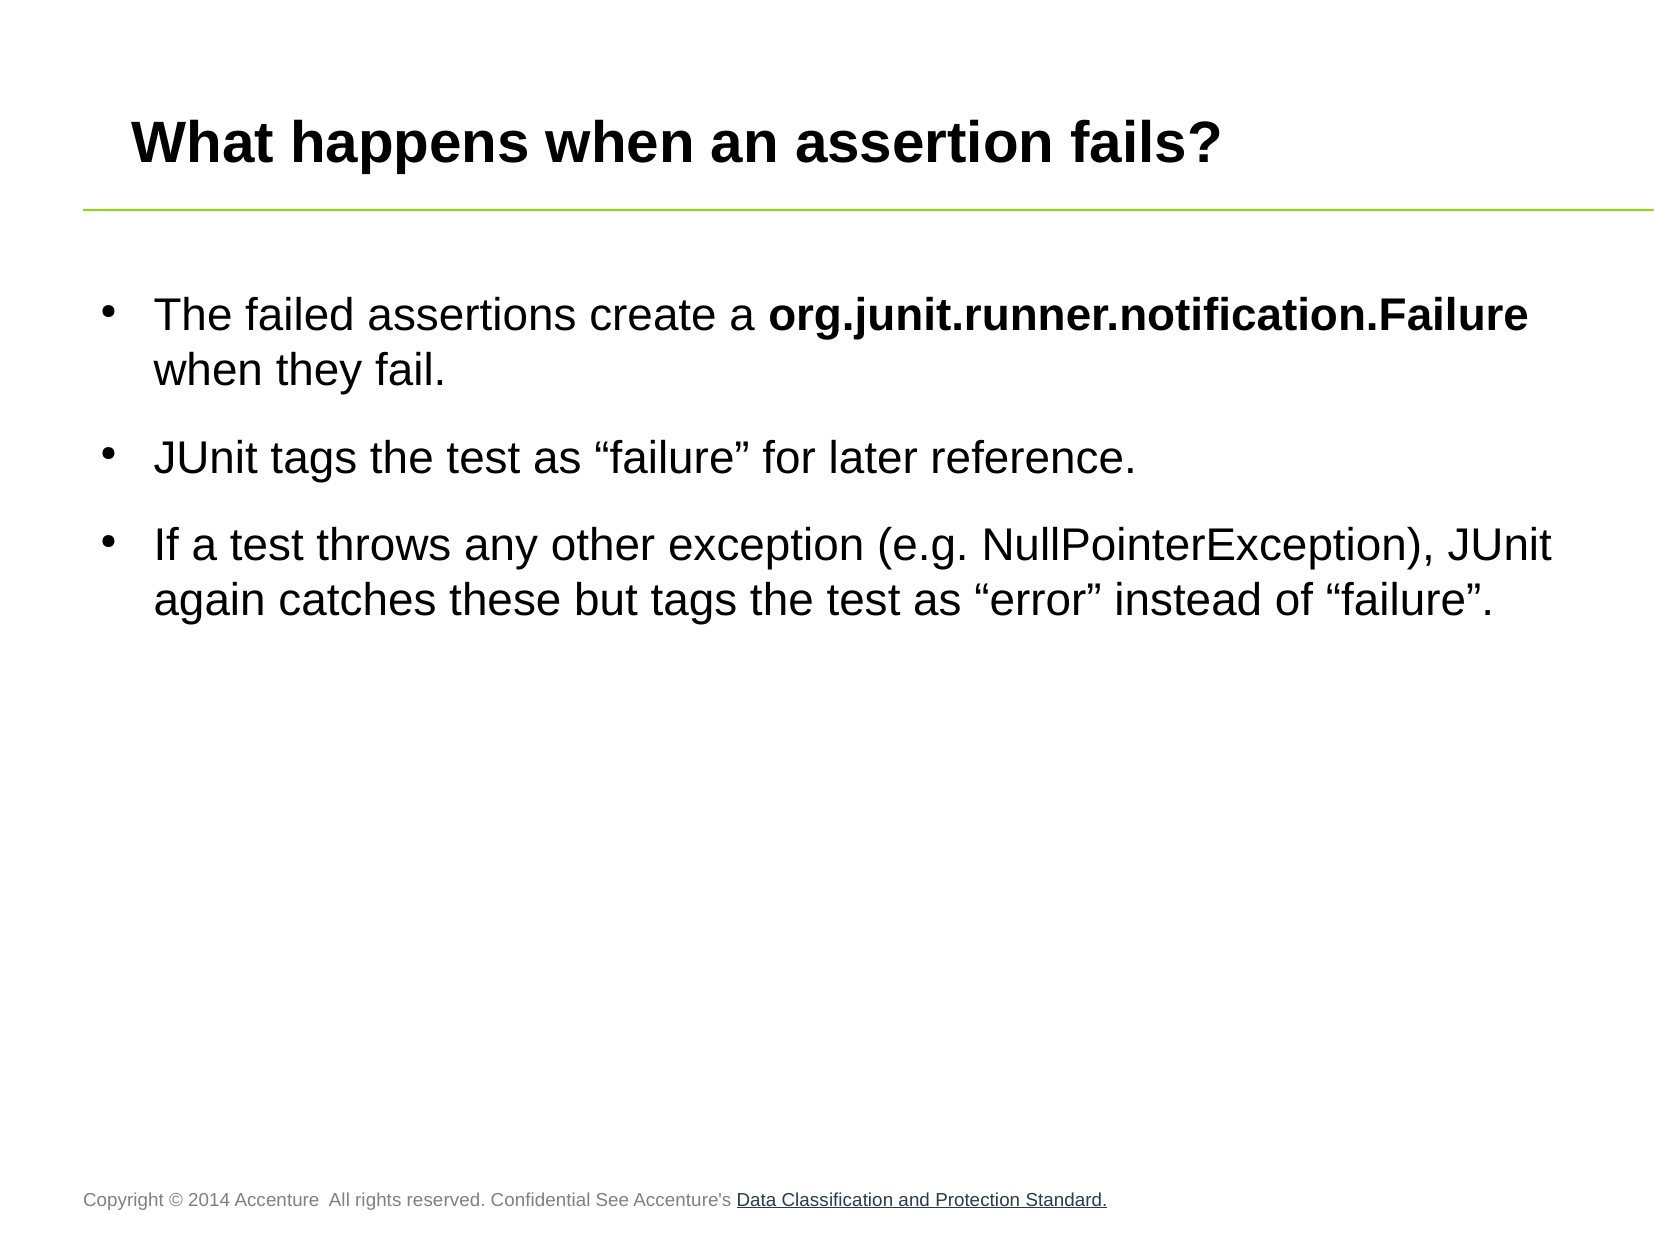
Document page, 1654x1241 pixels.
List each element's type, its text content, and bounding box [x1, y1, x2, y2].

list The failed assertions create a org.junit.runner.notification.Failure when they fail. JUnit tags the test as “failure” for later reference. If a test throws any other exception (e.g. NullPointerException), JUnit again catches these but tags the test as “error” instead of “failure”. [82, 285, 1591, 1186]
title What happens when an assertion fails? [81, 68, 1654, 211]
